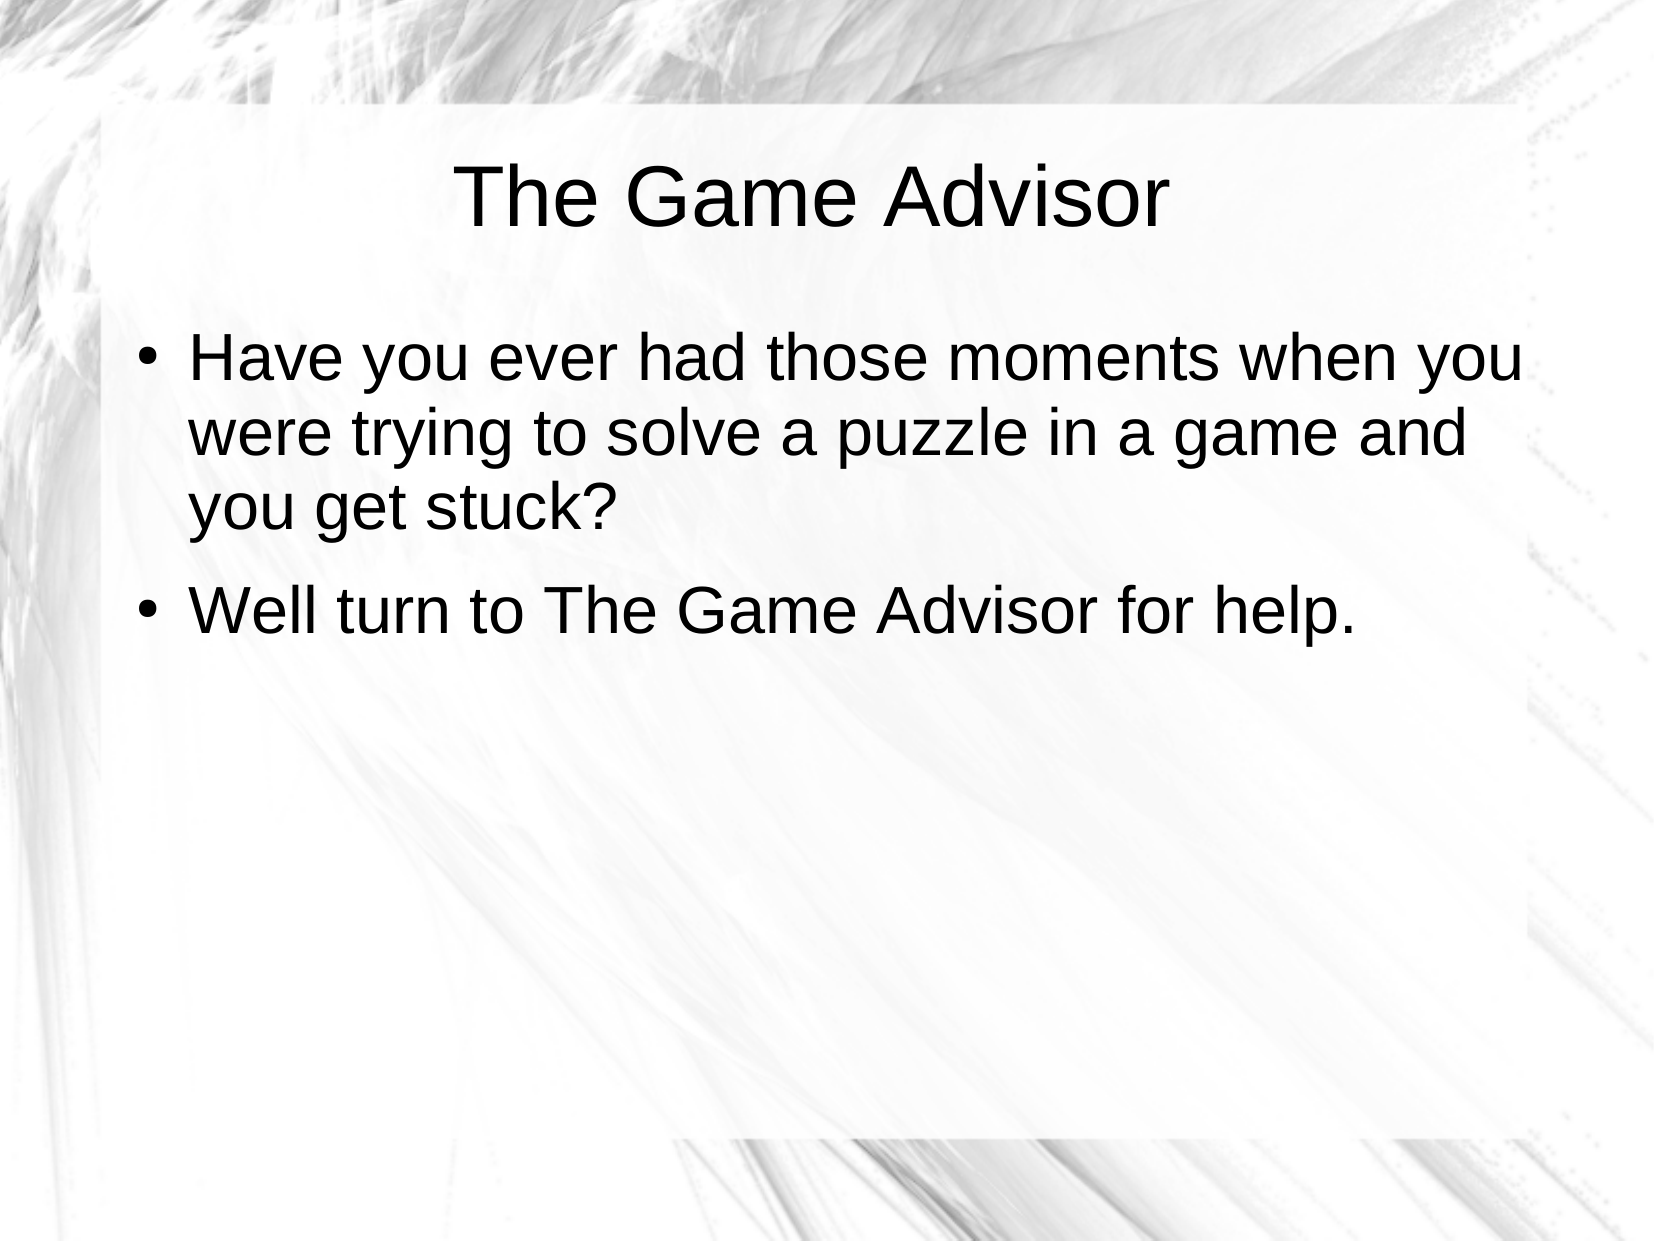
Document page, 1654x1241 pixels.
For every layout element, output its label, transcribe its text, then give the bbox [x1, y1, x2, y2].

picture [0, 0, 1654, 1241]
title The Game Advisor [118, 112, 1506, 281]
list Have you ever had those moments when you were trying to solve a puzzle in a game and you get stuck? Well turn to The Game Advisor for help. [118, 319, 1571, 945]
